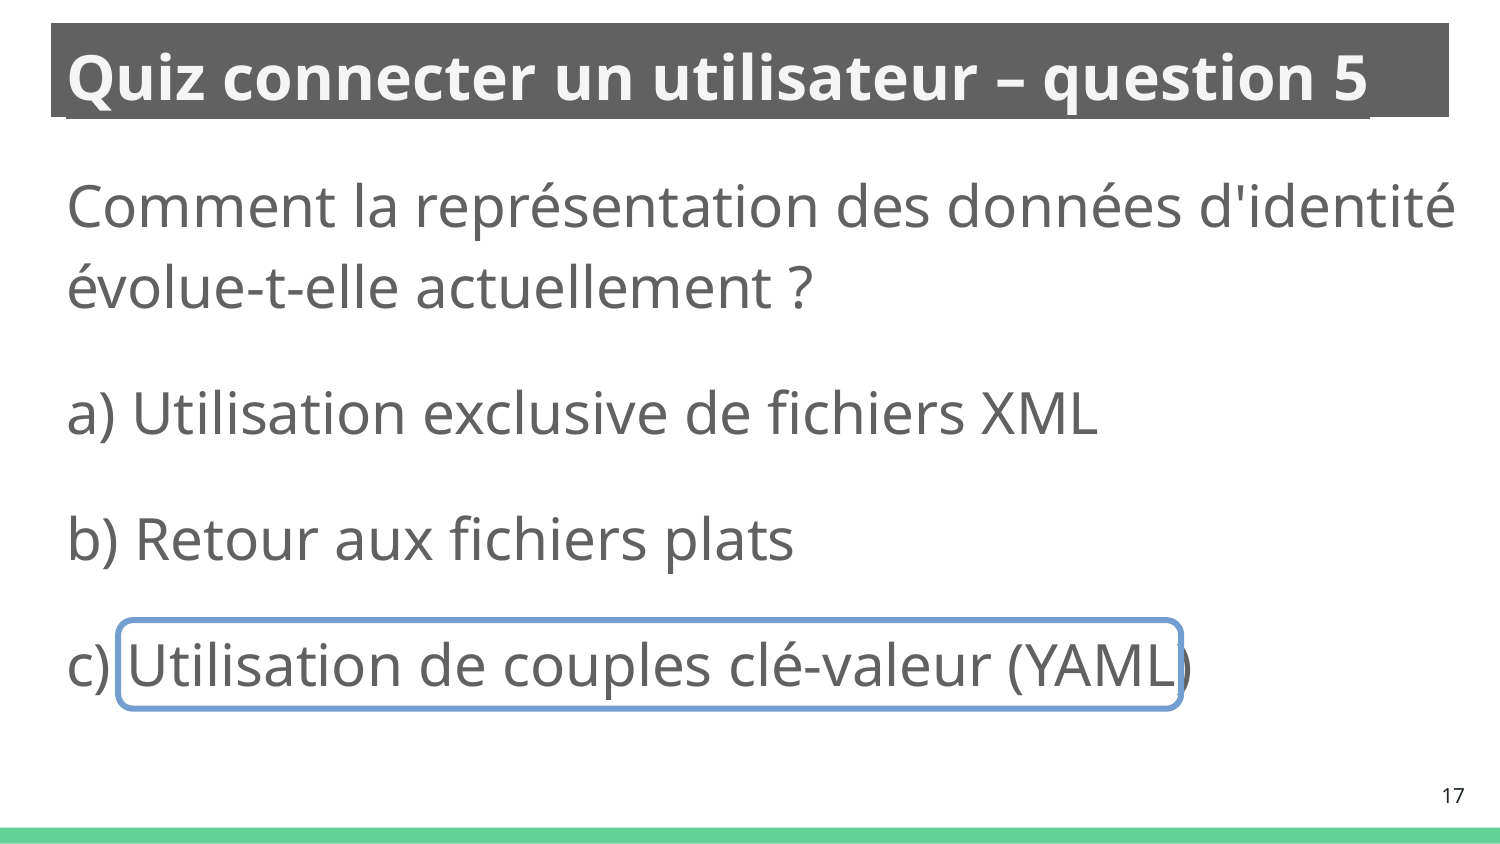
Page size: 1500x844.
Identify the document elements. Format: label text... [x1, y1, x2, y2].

list Comment la représentation des données d'identité évolue-t-elle actuellement ? a) Utilisation exclusive de fichiers XML b) Retour aux fichiers plats c) Utilisation de couples clé-valeur (YAML) [51, 144, 1477, 714]
slide_number <numéro> [1389, 764, 1480, 830]
title Quiz connecter un utilisateur – question 5 [51, 23, 1449, 117]
